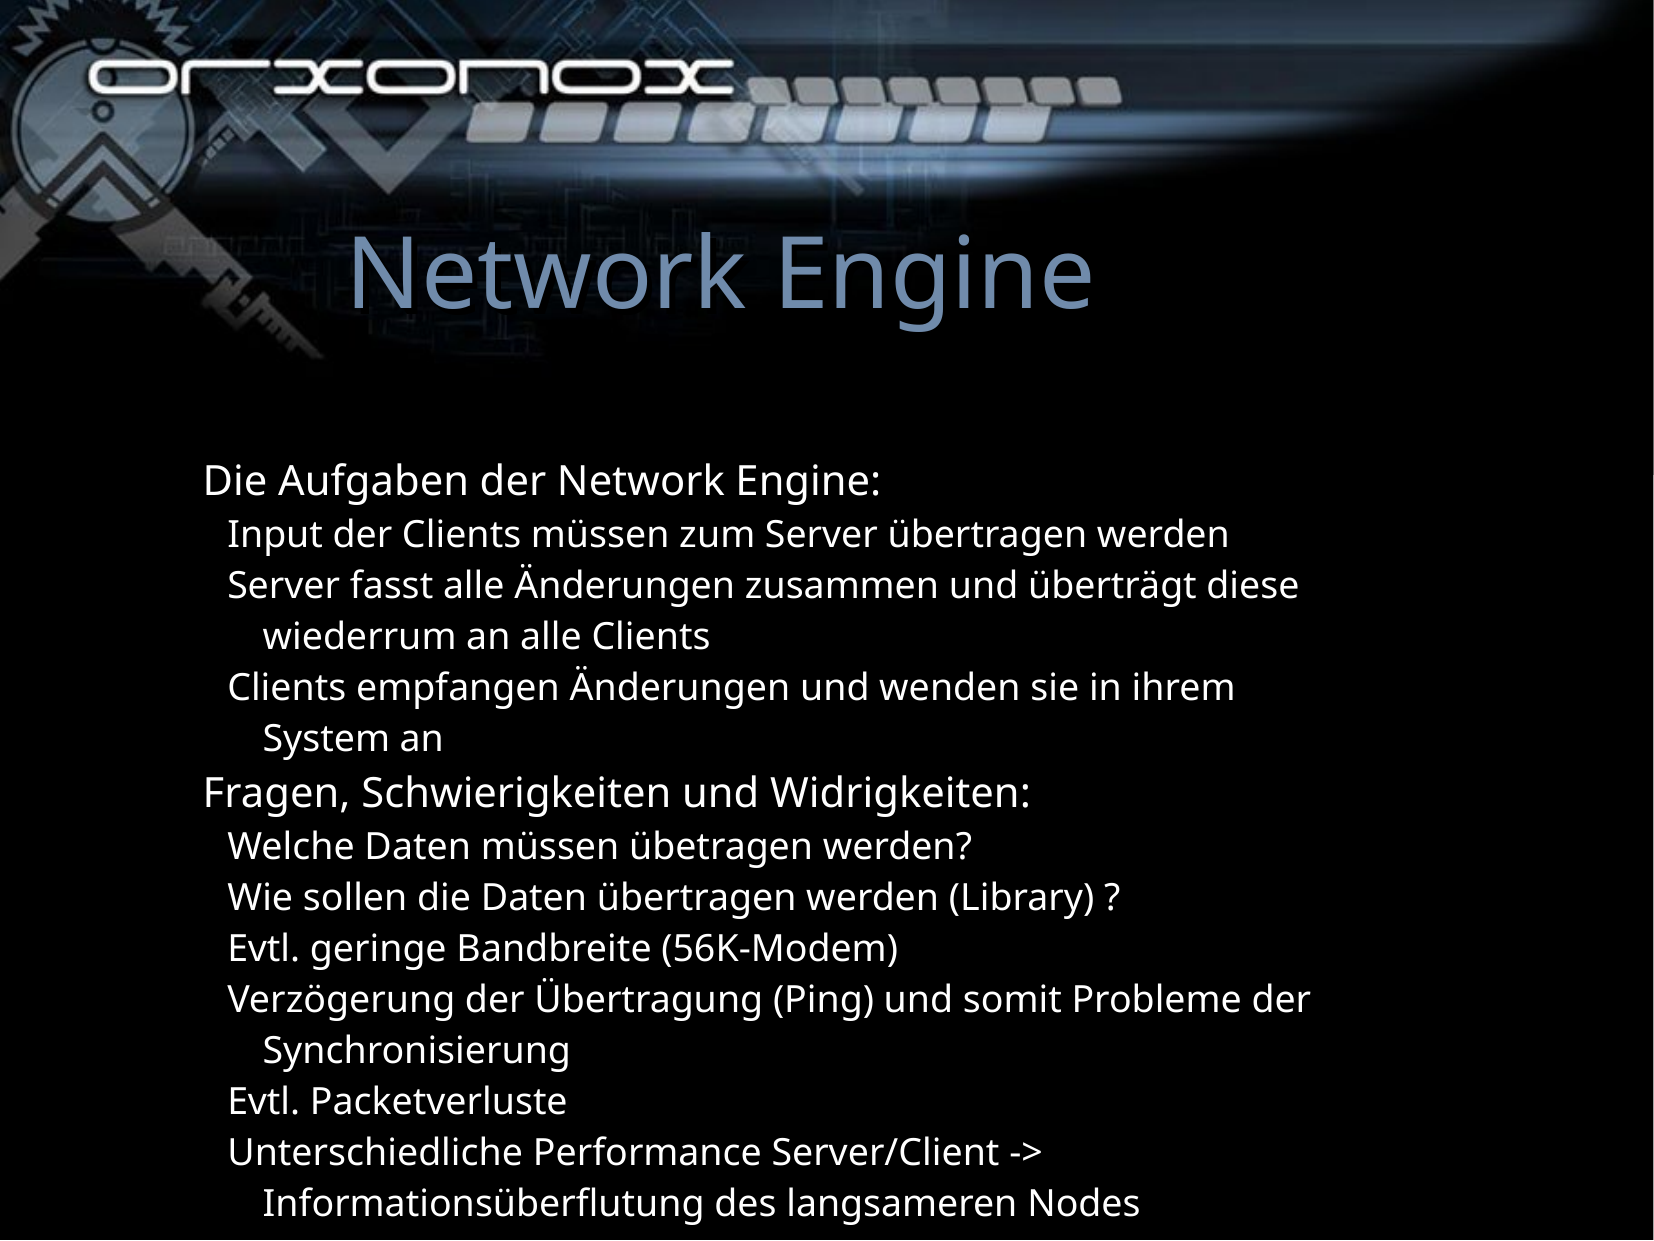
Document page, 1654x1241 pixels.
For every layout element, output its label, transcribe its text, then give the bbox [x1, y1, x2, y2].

text_box Network Engine [330, 194, 1306, 322]
text_box Die Aufgaben der Network Engine: Input der Clients müssen zum Server übertragen werden Server fasst alle Änderungen zusammen und überträgt diese wiederrum an alle Clients Clients empfangen Änderungen und wenden sie in ihrem System an Fragen, Schwierigkeiten und Widrigkeiten: Welche Daten müssen übetragen werden? Wie sollen die Daten übertragen werden (Library) ? Evtl. geringe Bandbreite (56K-Modem) Verzögerung der Übertragung (Ping) und somit Probleme der Synchronisierung Evtl. Packetverluste Unterschiedliche Performance Server/Client -> Informationsüberflutung des langsameren Nodes [177, 442, 1329, 1174]
picture [0, 0, 1654, 475]
